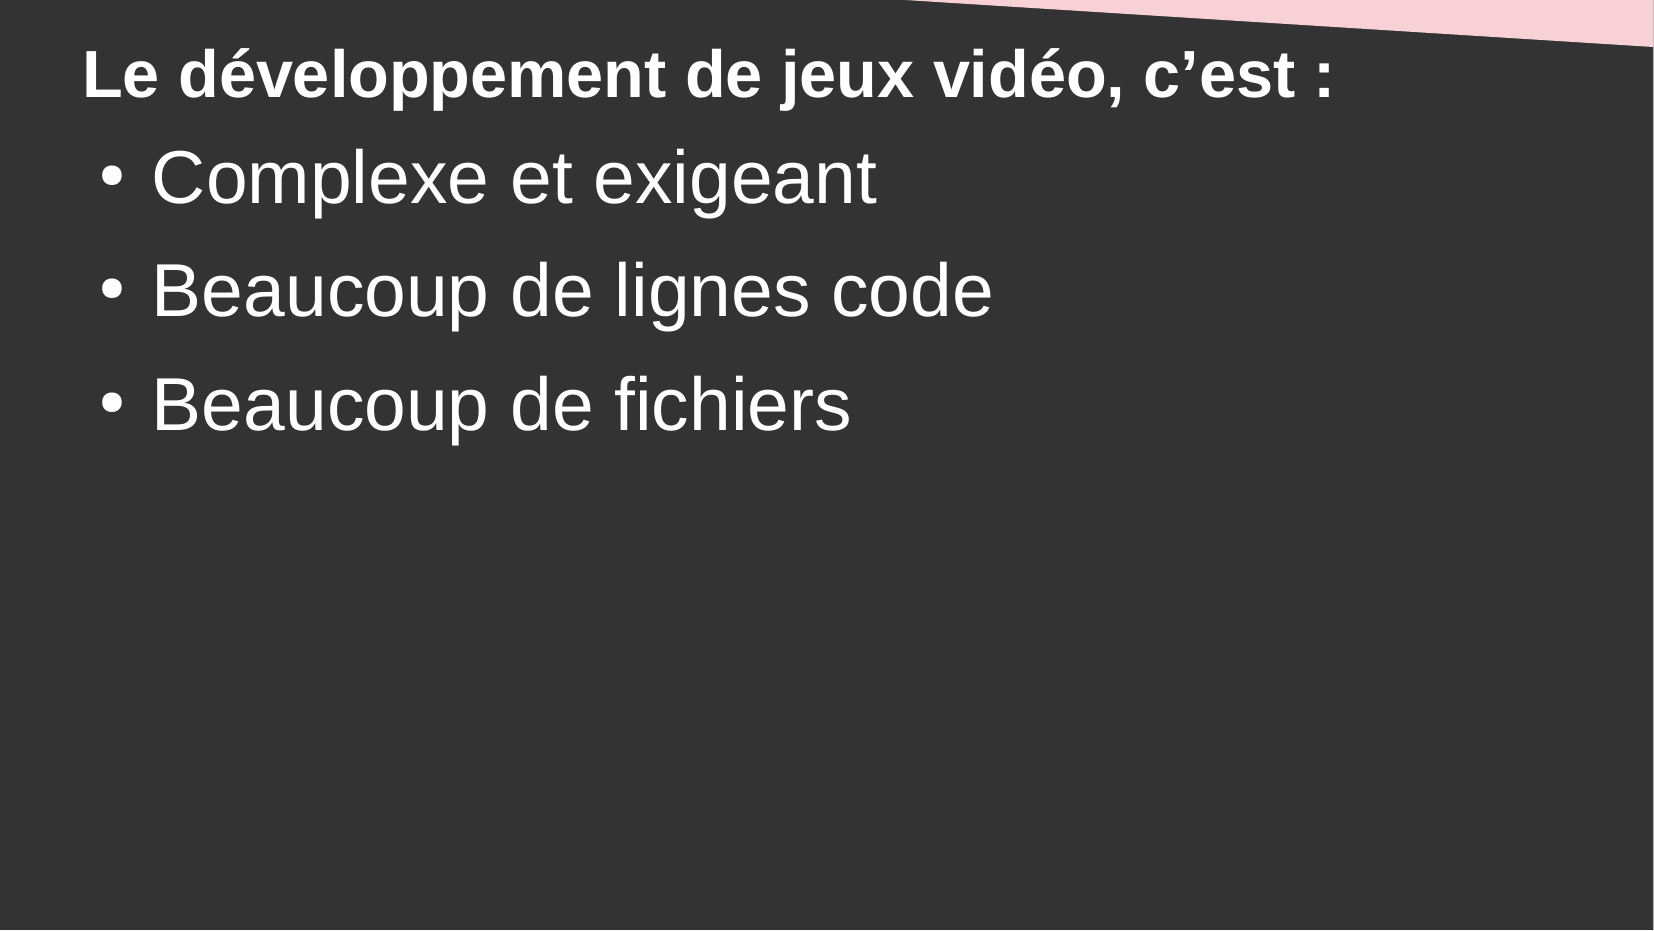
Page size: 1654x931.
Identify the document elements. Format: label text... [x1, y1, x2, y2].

title Le développement de jeux vidéo, c’est : [82, 37, 1571, 112]
list Complexe et exigeant Beaucoup de lignes code Beaucoup de fichiers [80, 135, 1620, 827]
text_box [904, 0, 1654, 48]
